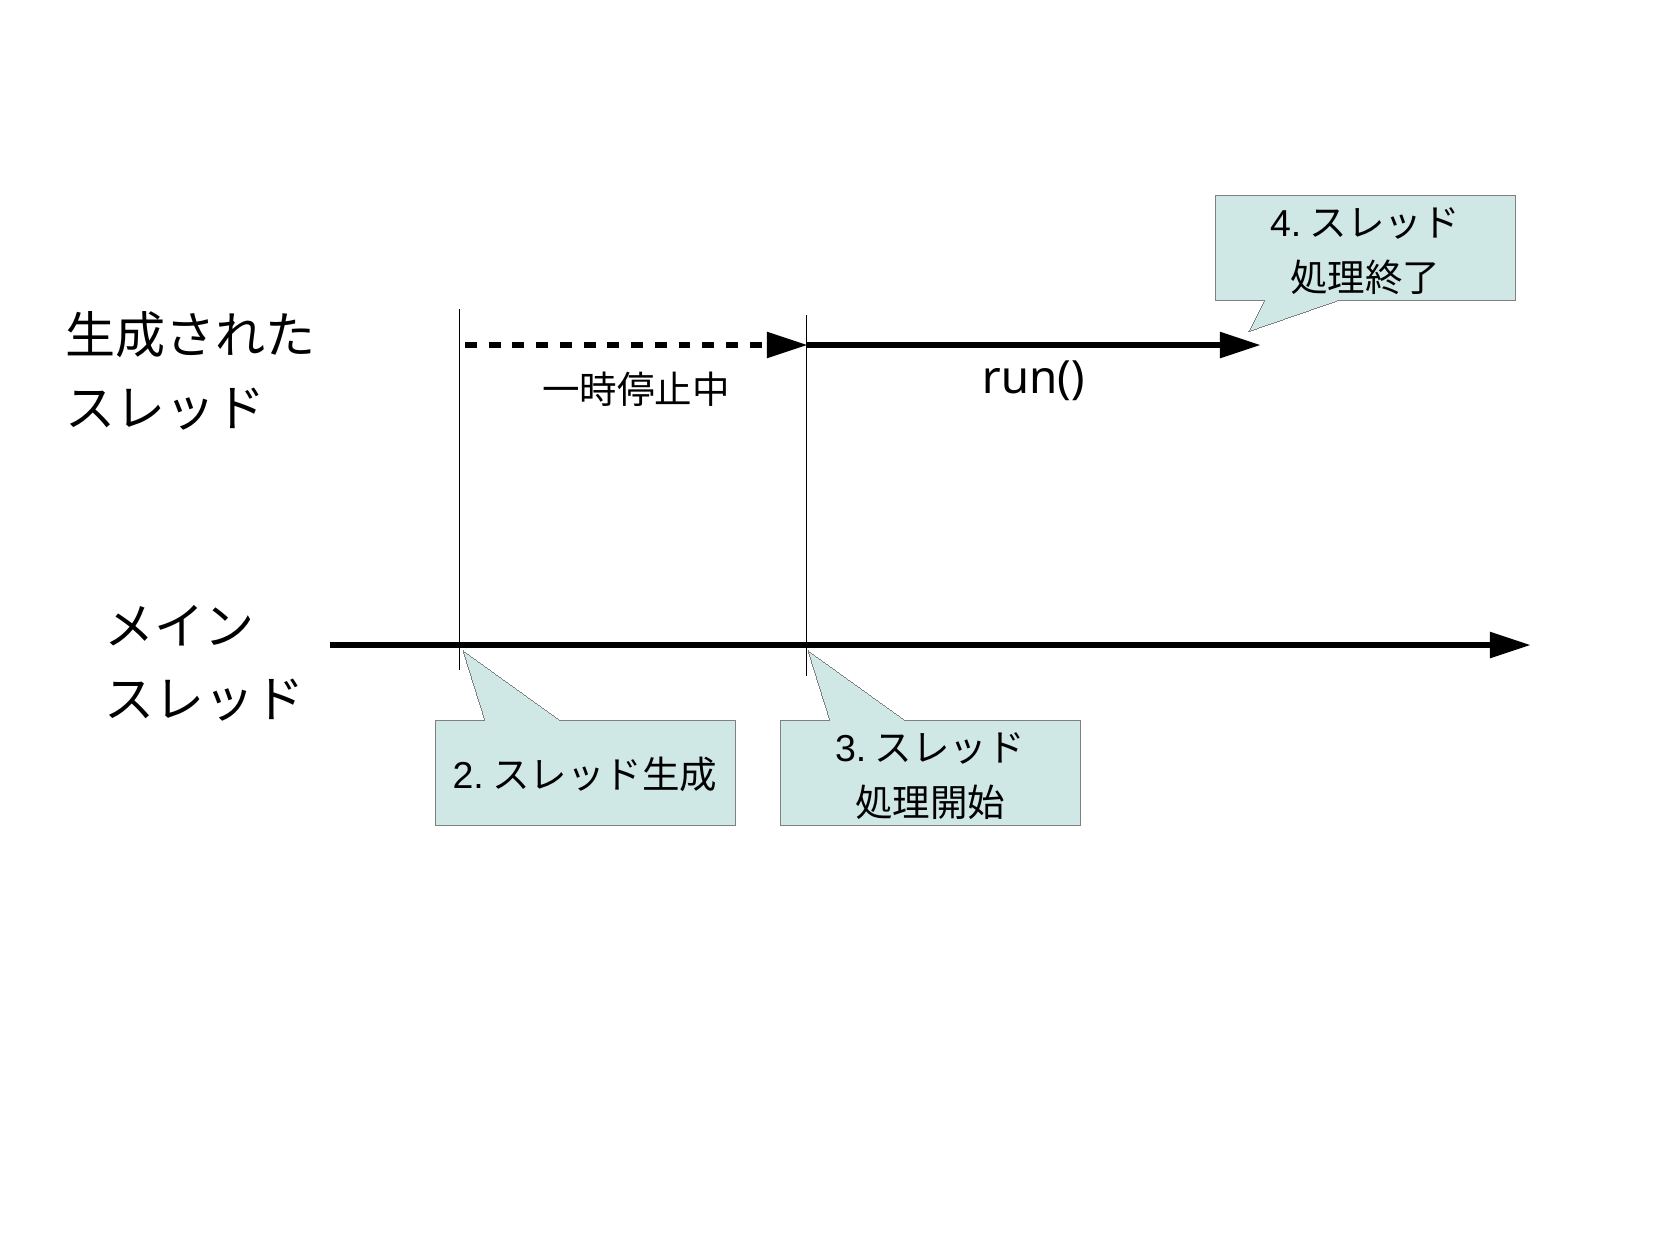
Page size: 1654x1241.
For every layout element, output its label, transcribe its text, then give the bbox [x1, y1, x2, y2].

text_box 3.スレッド 処理開始 [780, 650, 1081, 826]
text_box 2.スレッド生成 [435, 650, 736, 826]
text_box メイン スレッド [90, 579, 320, 711]
text_box 生成された スレッド [50, 288, 331, 421]
text_box 4.スレッド 処理終了 [1215, 195, 1516, 332]
